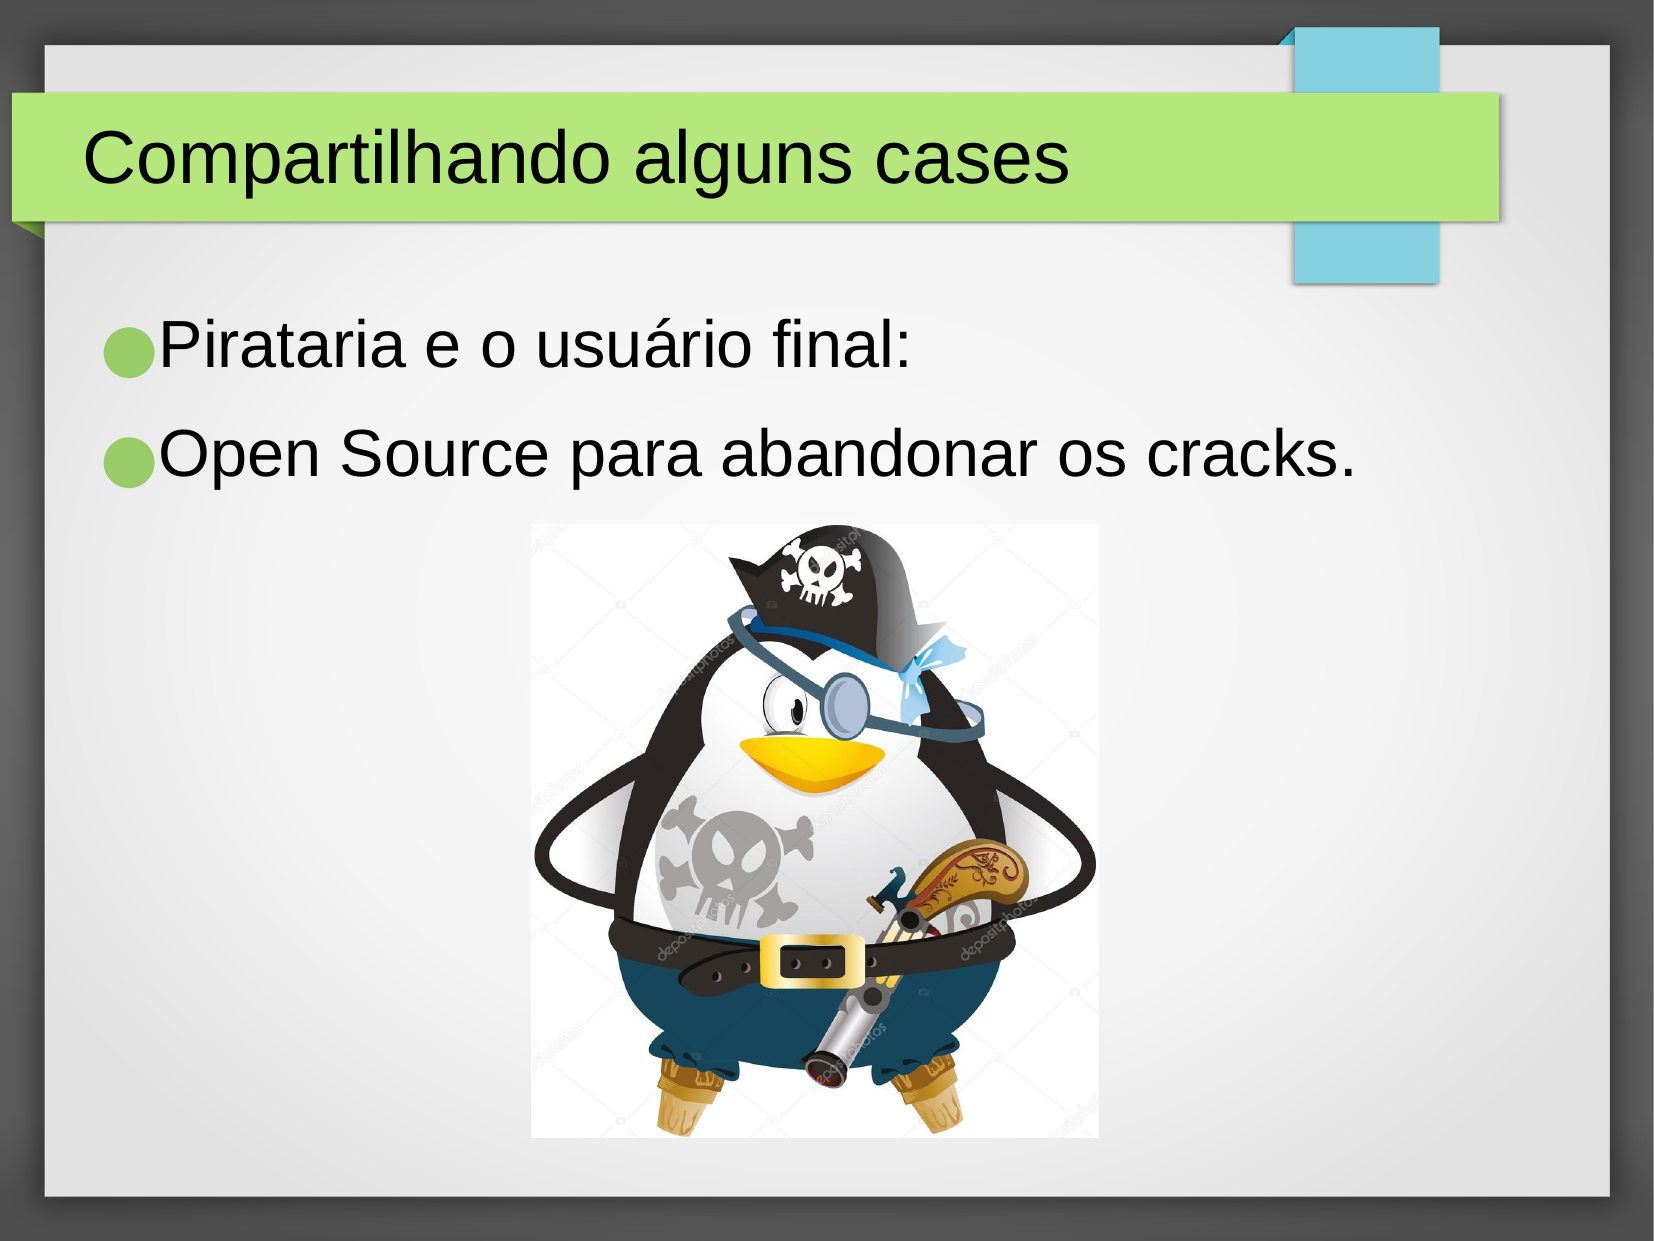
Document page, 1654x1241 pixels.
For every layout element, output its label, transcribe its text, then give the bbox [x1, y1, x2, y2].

text_box Pirataria e o usuário final: Open Source para abandonar os cracks. [82, 300, 1548, 578]
text_box Compartilhando alguns cases [82, 94, 1264, 213]
picture [0, 0, 1654, 1241]
